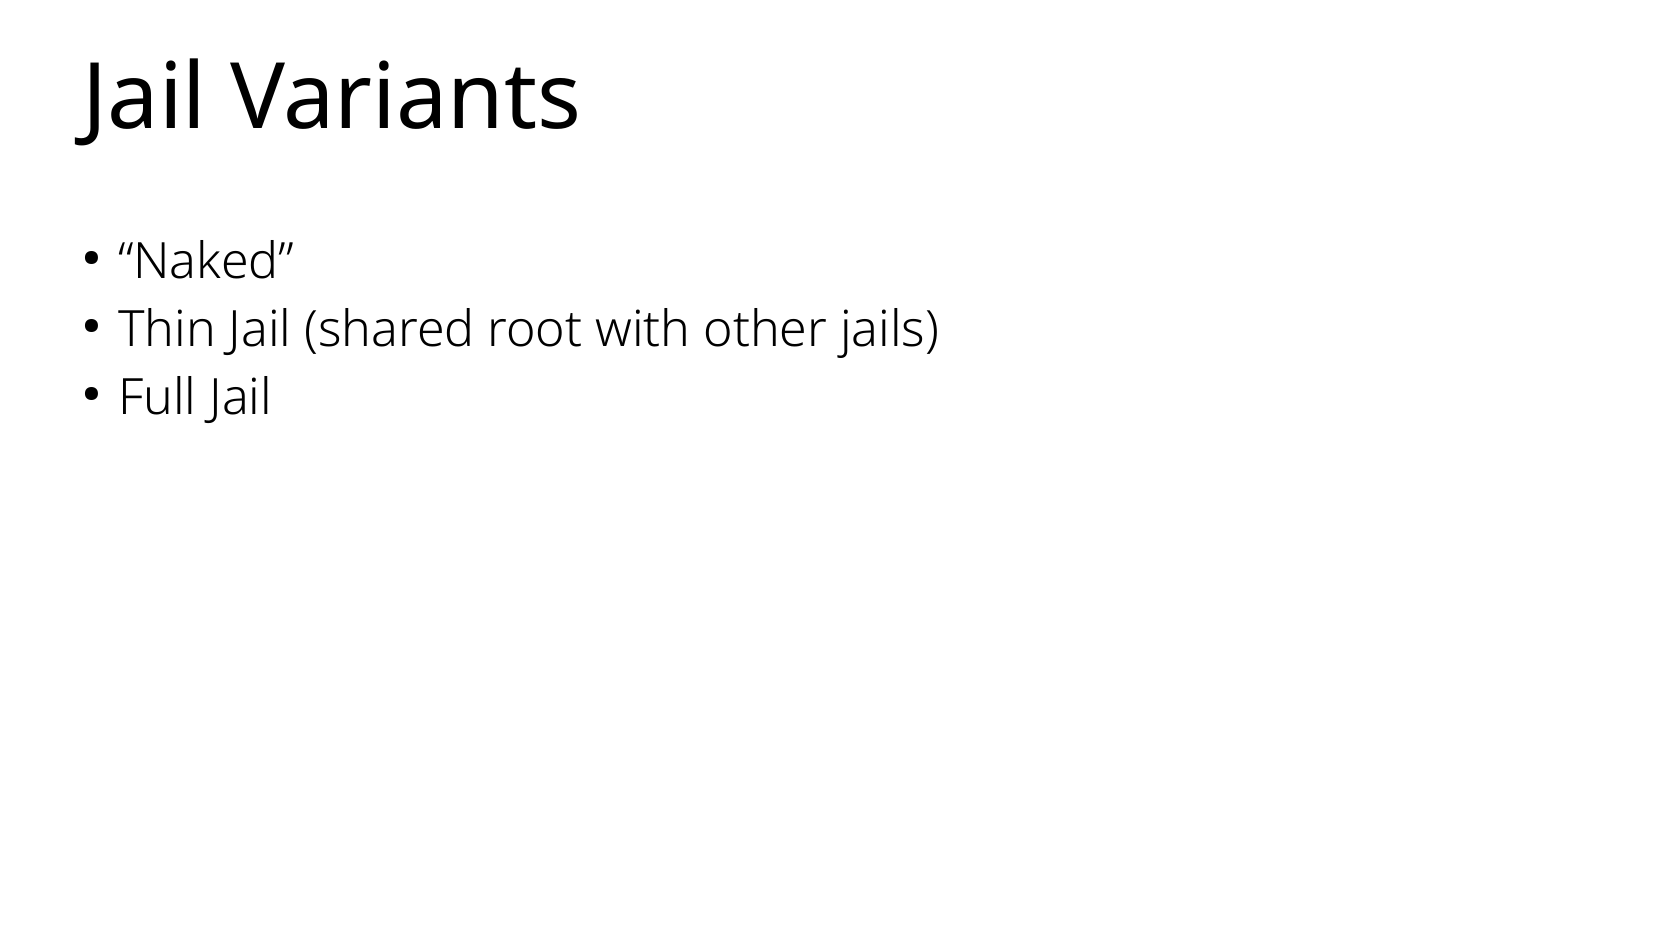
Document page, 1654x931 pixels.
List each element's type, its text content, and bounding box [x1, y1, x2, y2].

list “Naked” Thin Jail (shared root with other jails) Full Jail [82, 224, 1571, 825]
title Jail Variants [82, 37, 1571, 150]
